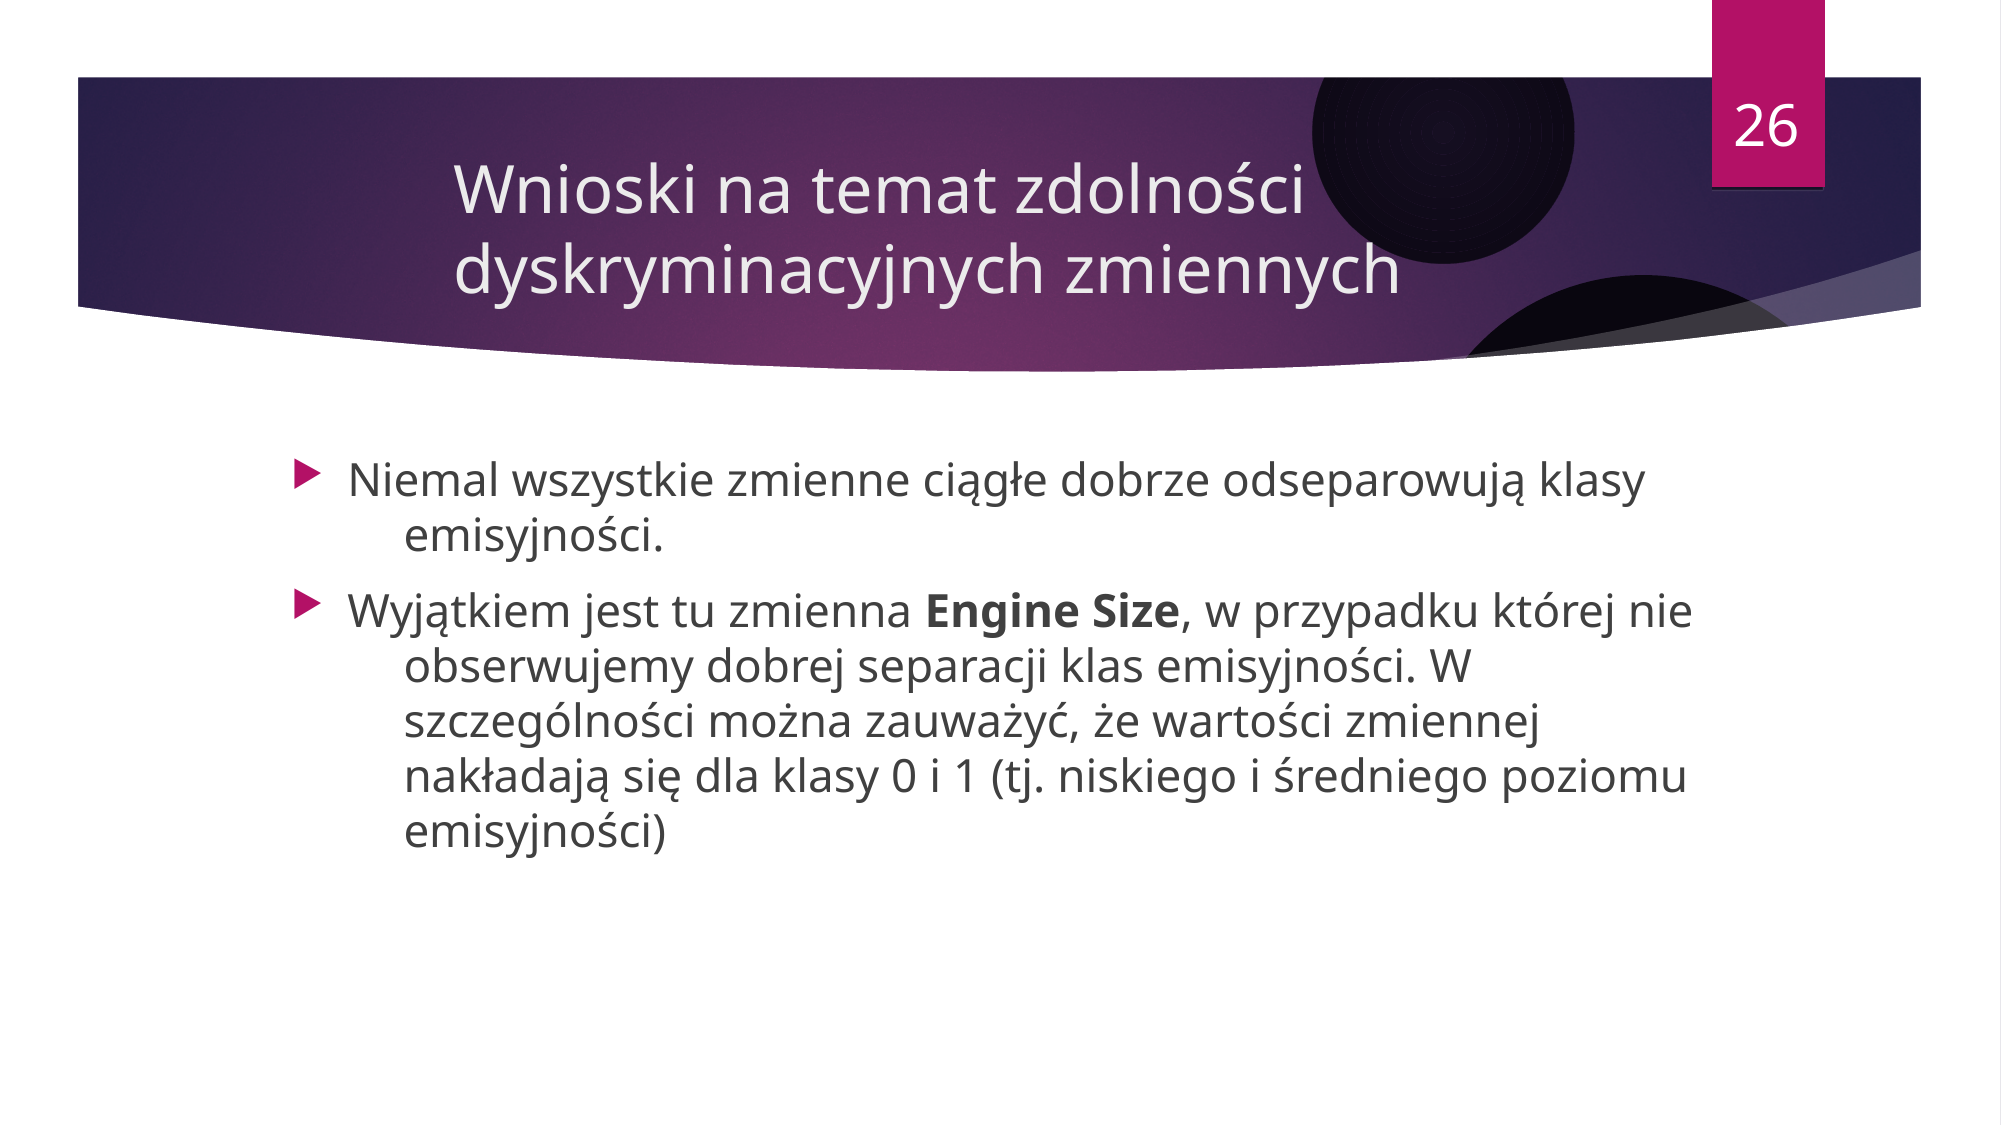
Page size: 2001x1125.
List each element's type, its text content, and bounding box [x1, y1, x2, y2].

list Niemal wszystkie zmienne ciągłe dobrze odseparowują klasy emisyjności. Wyjątkiem jest tu zmienna Engine Size, w przypadku której nie obserwujemy dobrej separacji klas emisyjności. W szczególności można zauważyć, że wartości zmiennej nakładają się dla klasy 0 i 1 (tj. niskiego i średniego poziomu emisyjności) [276, 443, 1724, 933]
title Wnioski na temat zdolności dyskryminacyjnych zmiennych [438, 139, 1562, 310]
text_box [1698, 48, 1836, 175]
